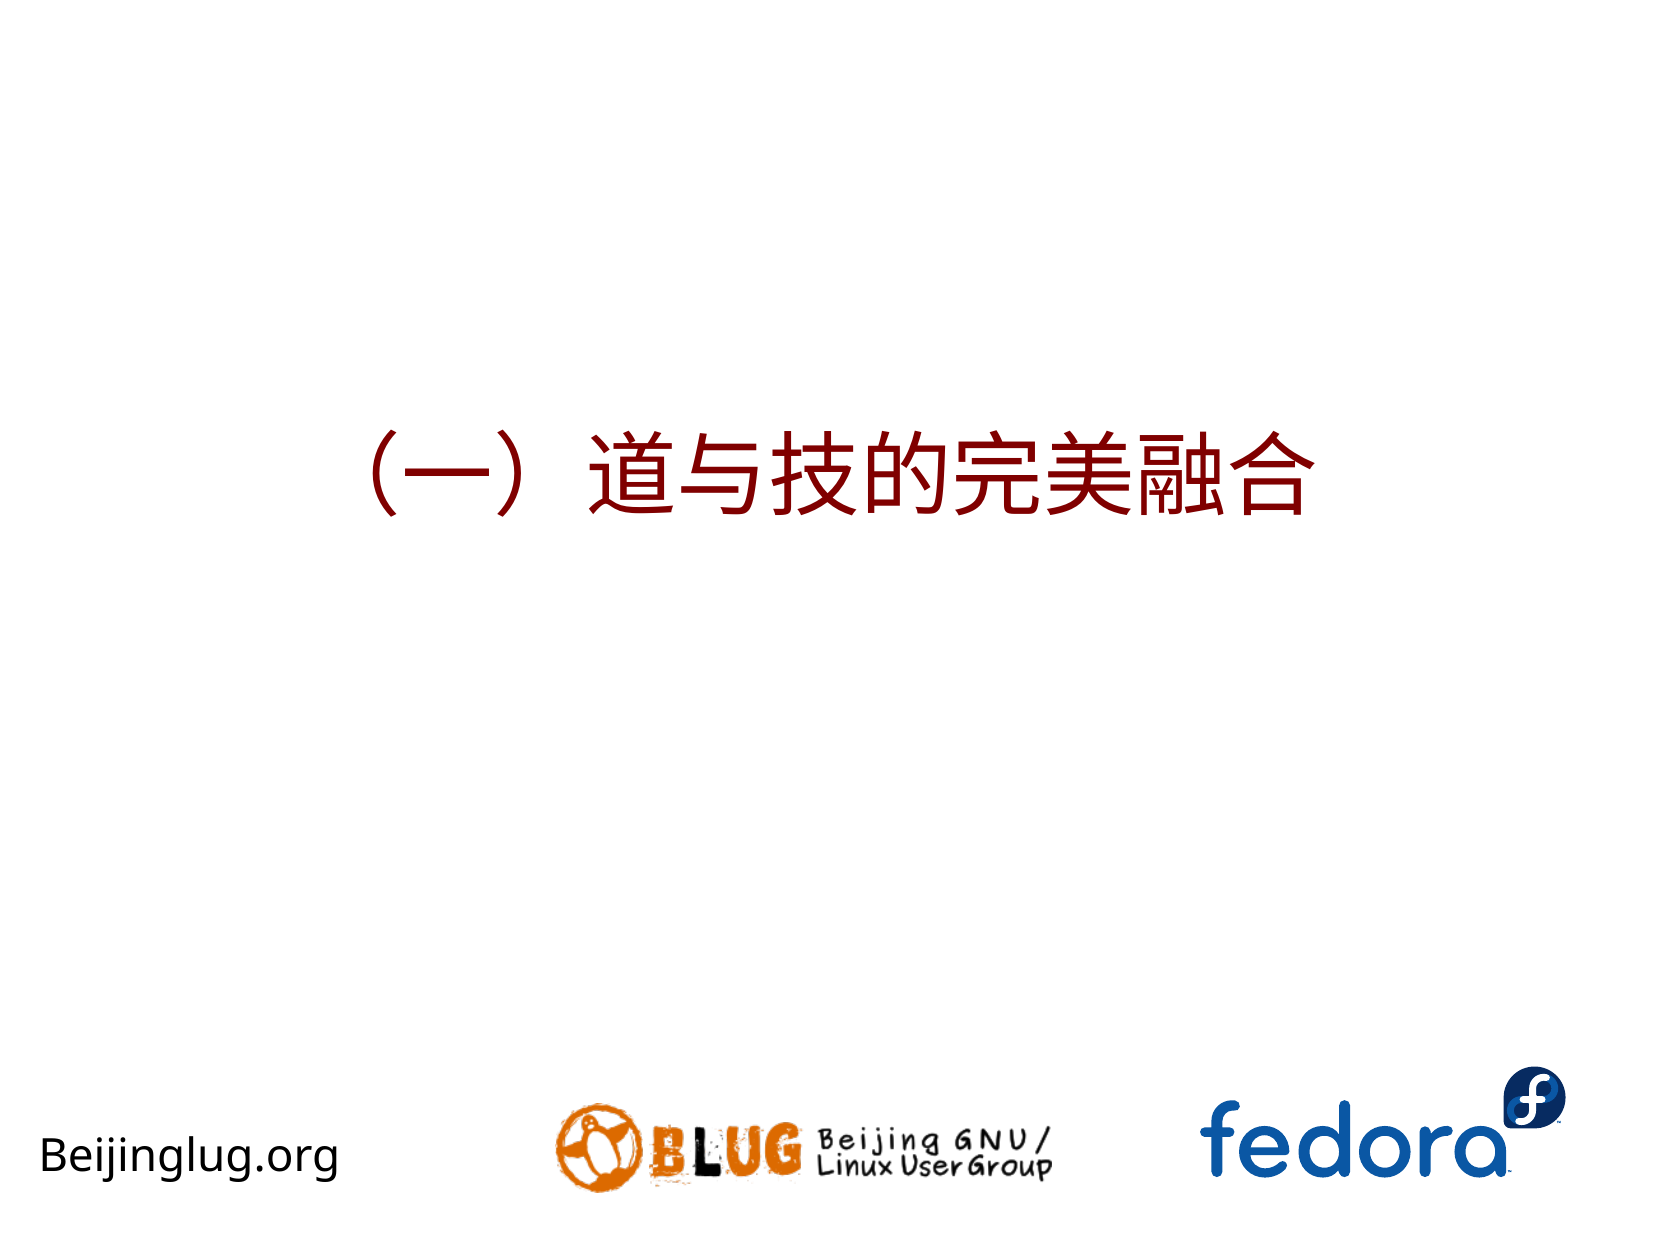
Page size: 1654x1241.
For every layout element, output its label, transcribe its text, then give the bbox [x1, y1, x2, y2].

picture [555, 1103, 1052, 1193]
text_box （一）道与技的完美融合 [295, 394, 1335, 546]
